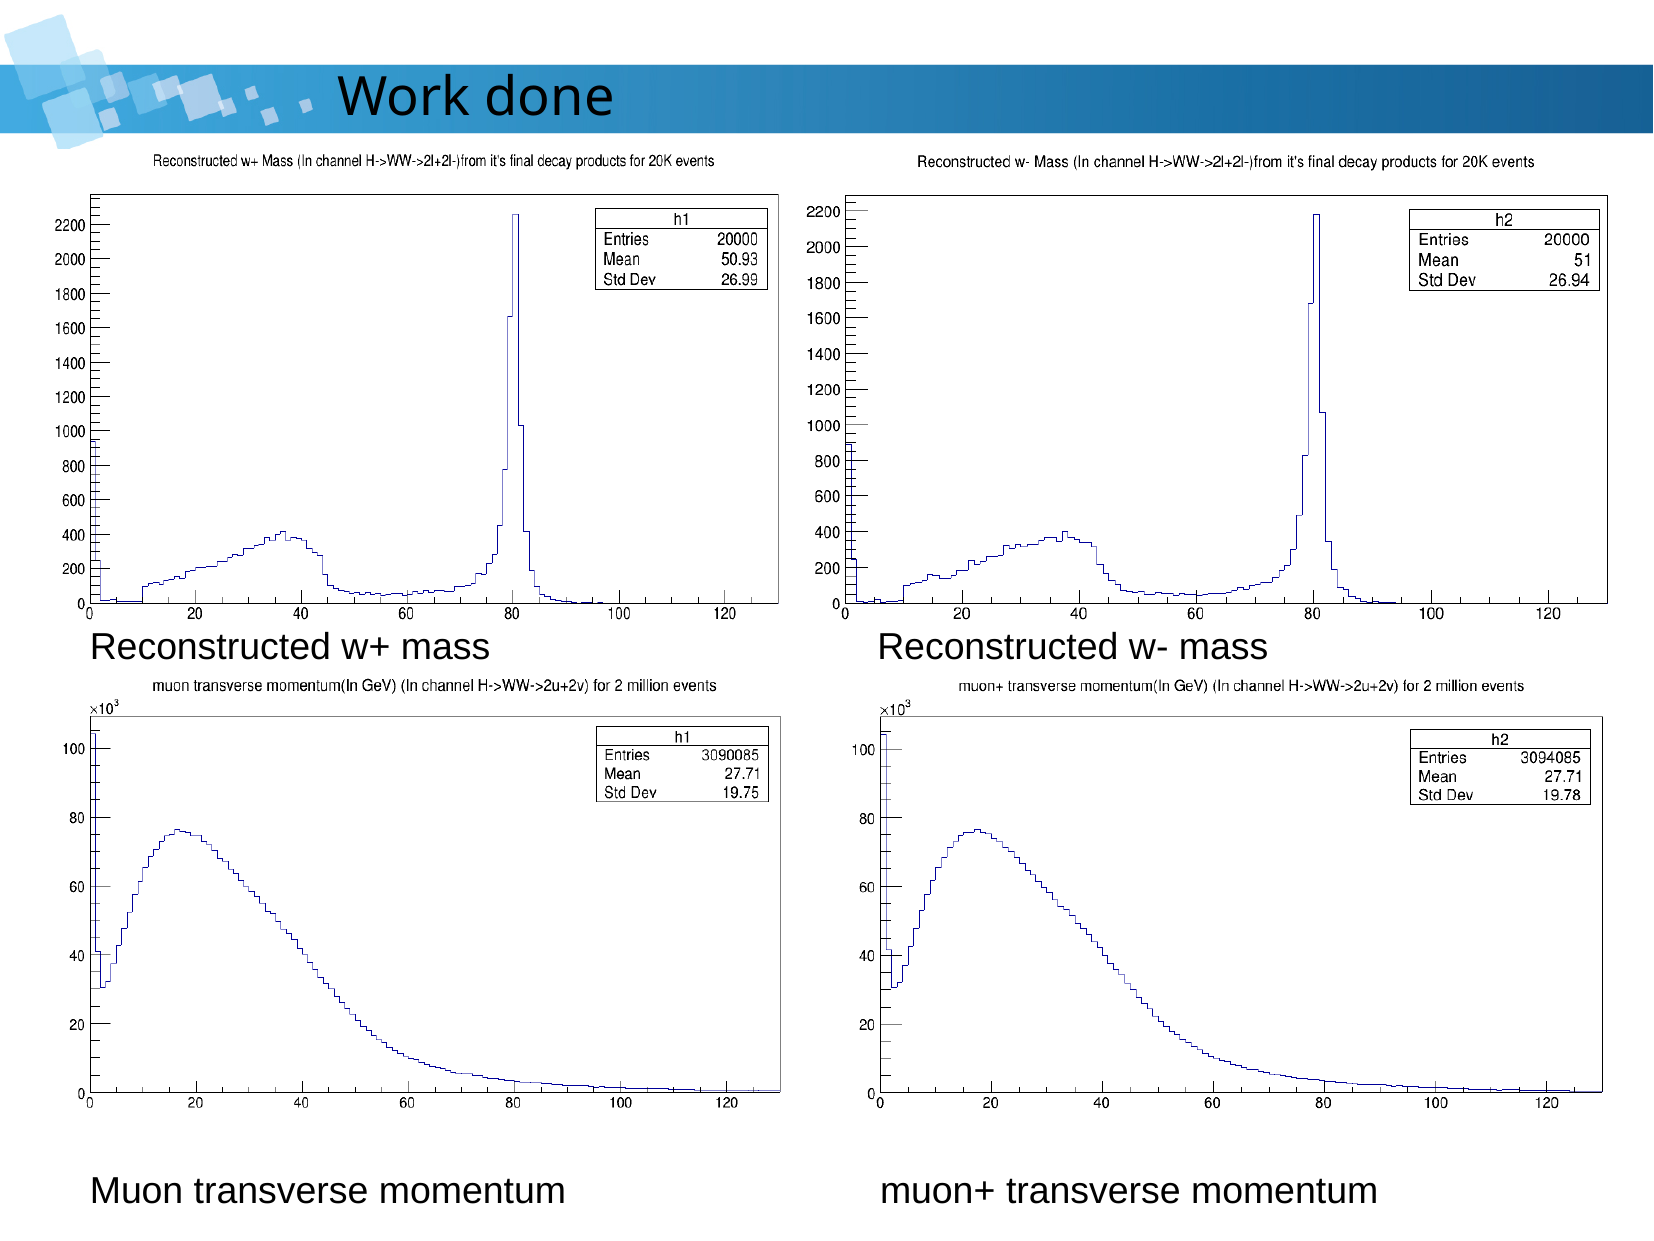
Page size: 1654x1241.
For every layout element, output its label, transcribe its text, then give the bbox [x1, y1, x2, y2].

text_box Reconstructed w+ mass [75, 618, 788, 674]
text_box Reconstructed w- mass [862, 618, 1576, 675]
title Work done [337, 37, 893, 150]
picture [0, 0, 1653, 1238]
text_box Muon transverse momentum muon+ transverse momentum [75, 1162, 1576, 1238]
